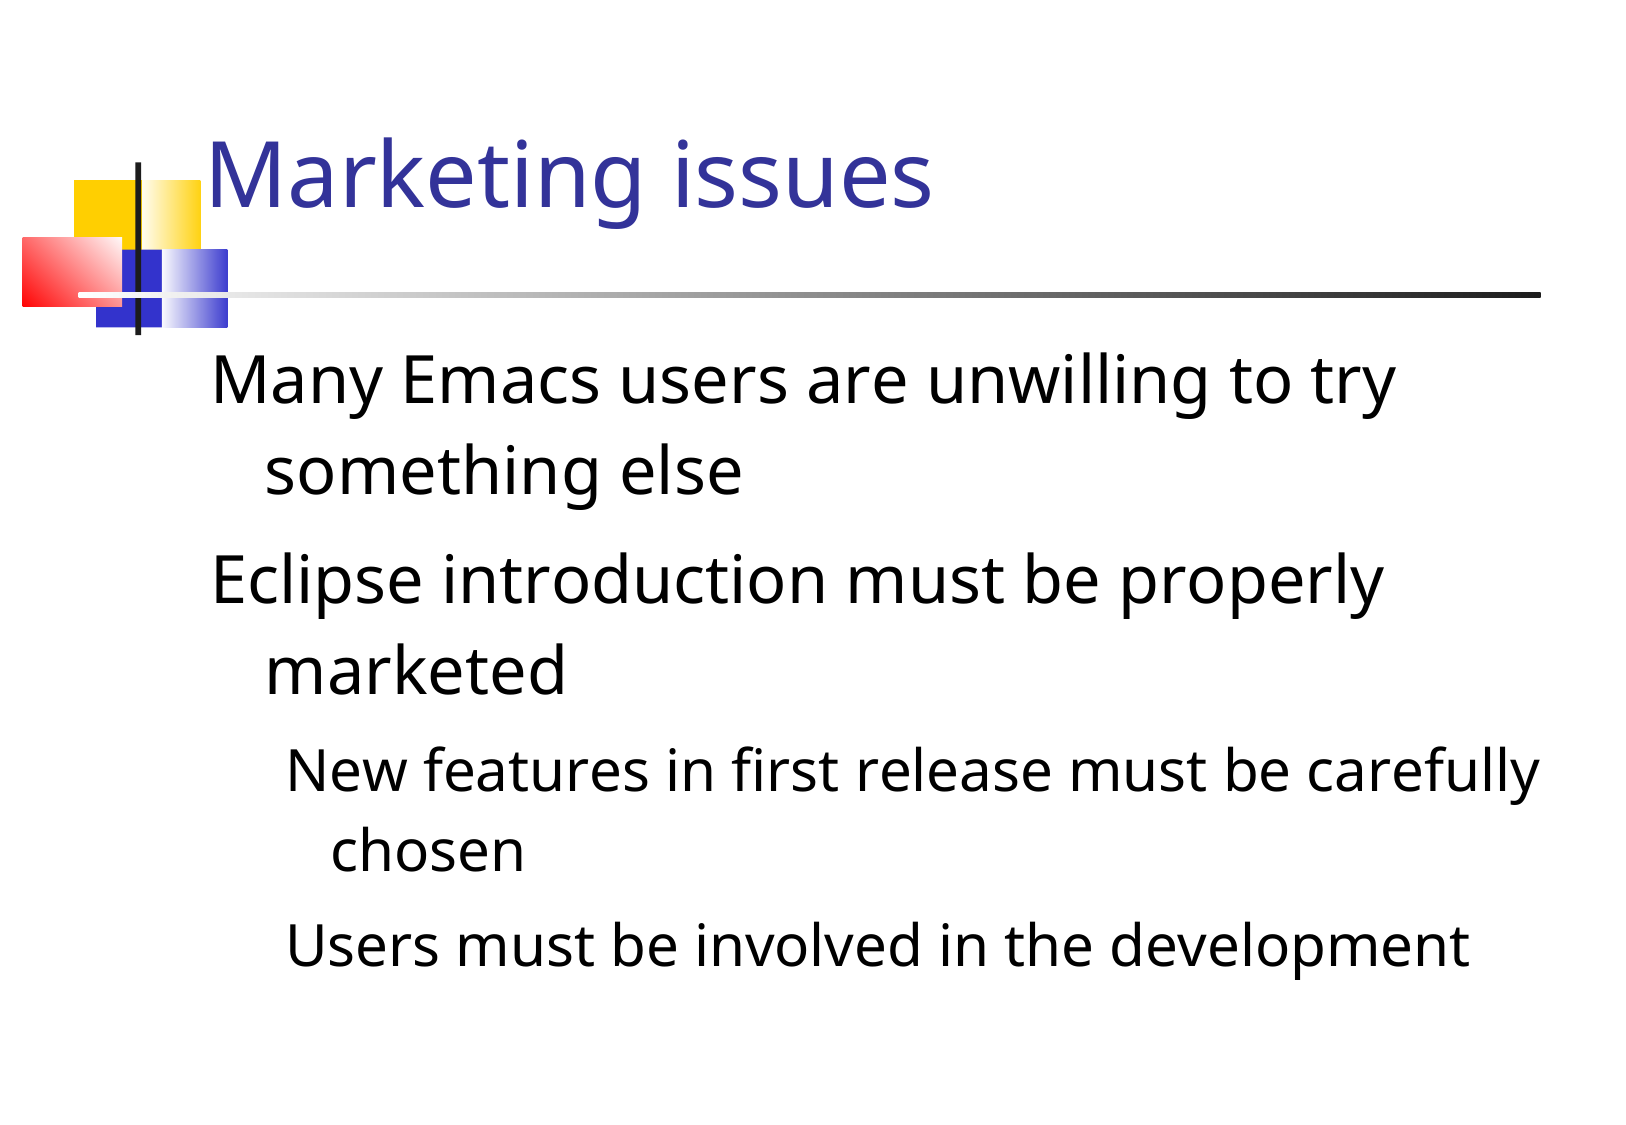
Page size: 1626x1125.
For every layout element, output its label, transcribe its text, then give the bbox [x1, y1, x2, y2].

title Marketing issues [204, 115, 1590, 227]
list Many Emacs users are unwilling to try something else Eclipse introduction must be properly marketed New features in first release must be carefully chosen Users must be involved in the development [210, 331, 1592, 913]
